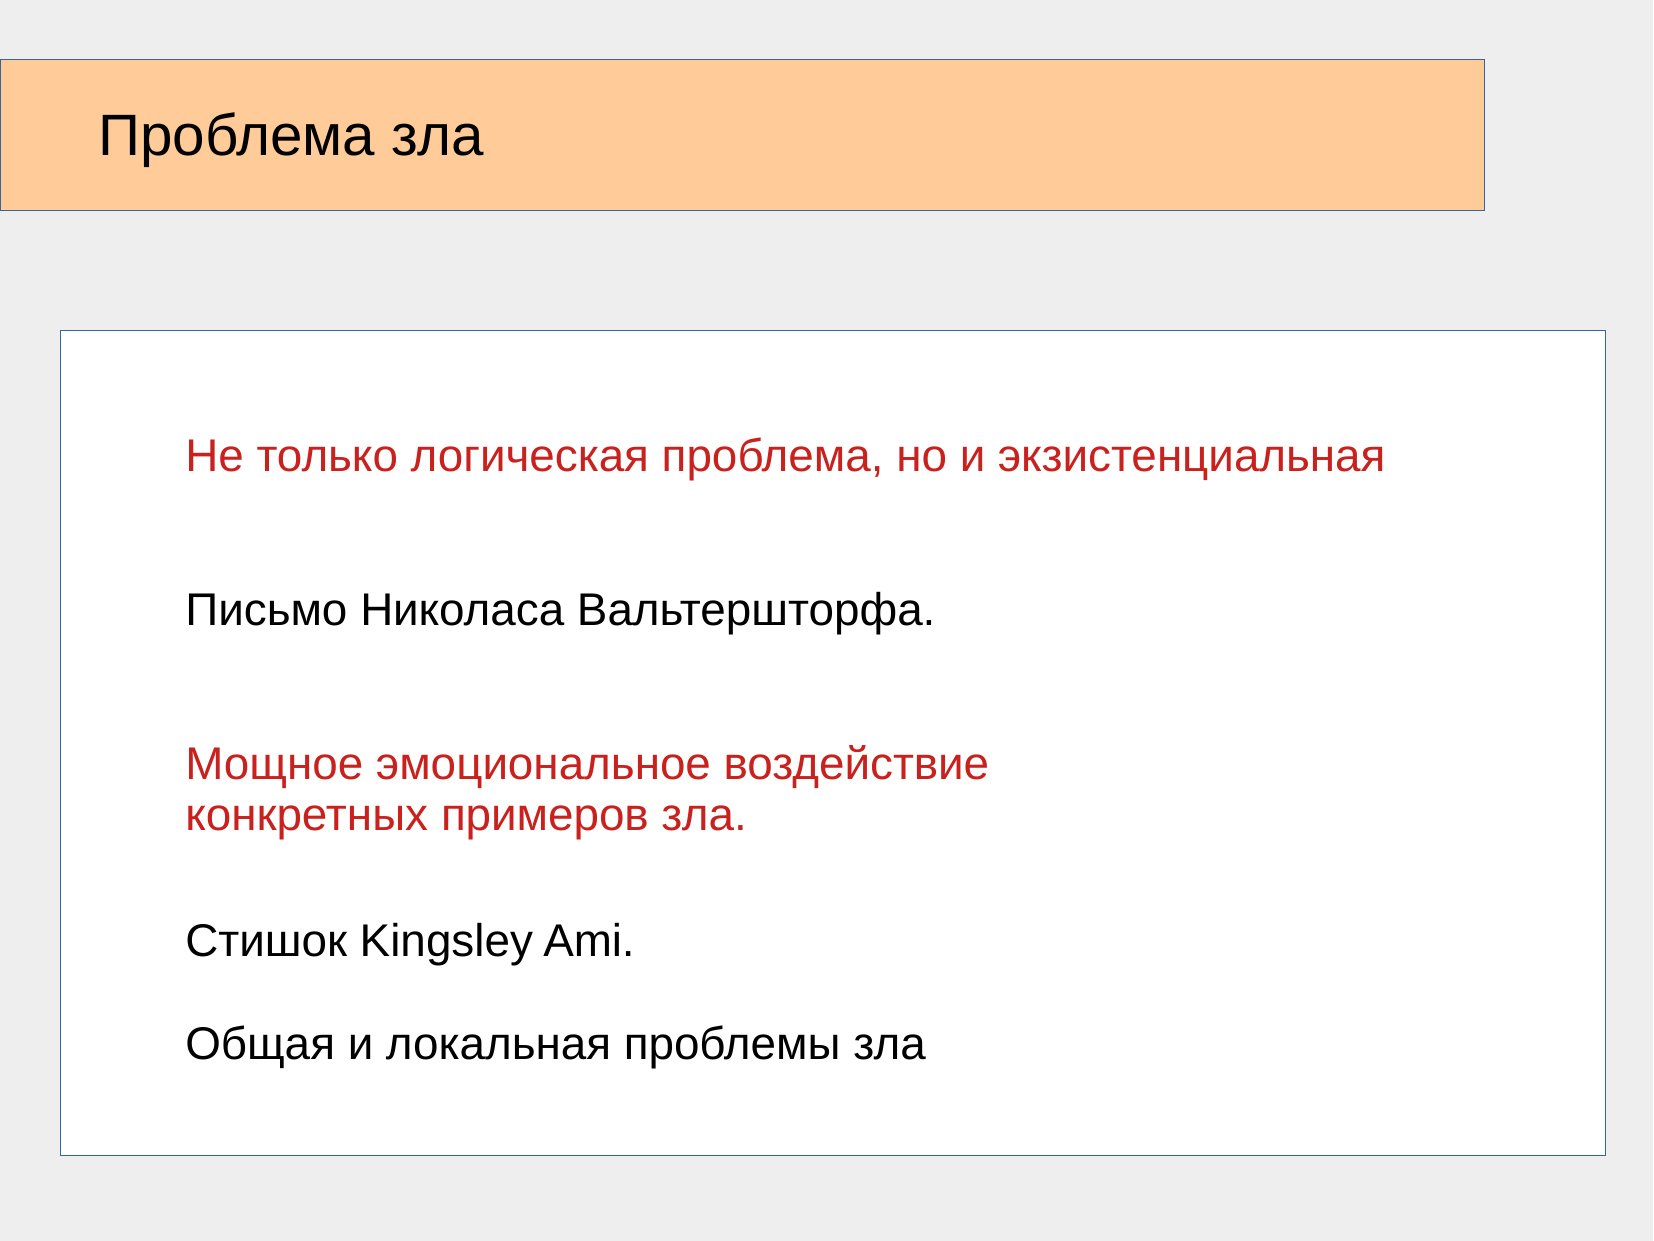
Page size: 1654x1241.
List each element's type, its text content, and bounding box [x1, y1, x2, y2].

text_box [60, 330, 1606, 1156]
subtitle Не только логическая проблема, но и экзистенциальная Письмо Николаса Вальтершторфа. Мощное эмоциональное воздействие конкретных примеров зла. Стишок Kingsley Ami. Общая и локальная проблемы зла [150, 379, 1531, 1074]
text_box Проблема зла [0, 59, 1485, 211]
